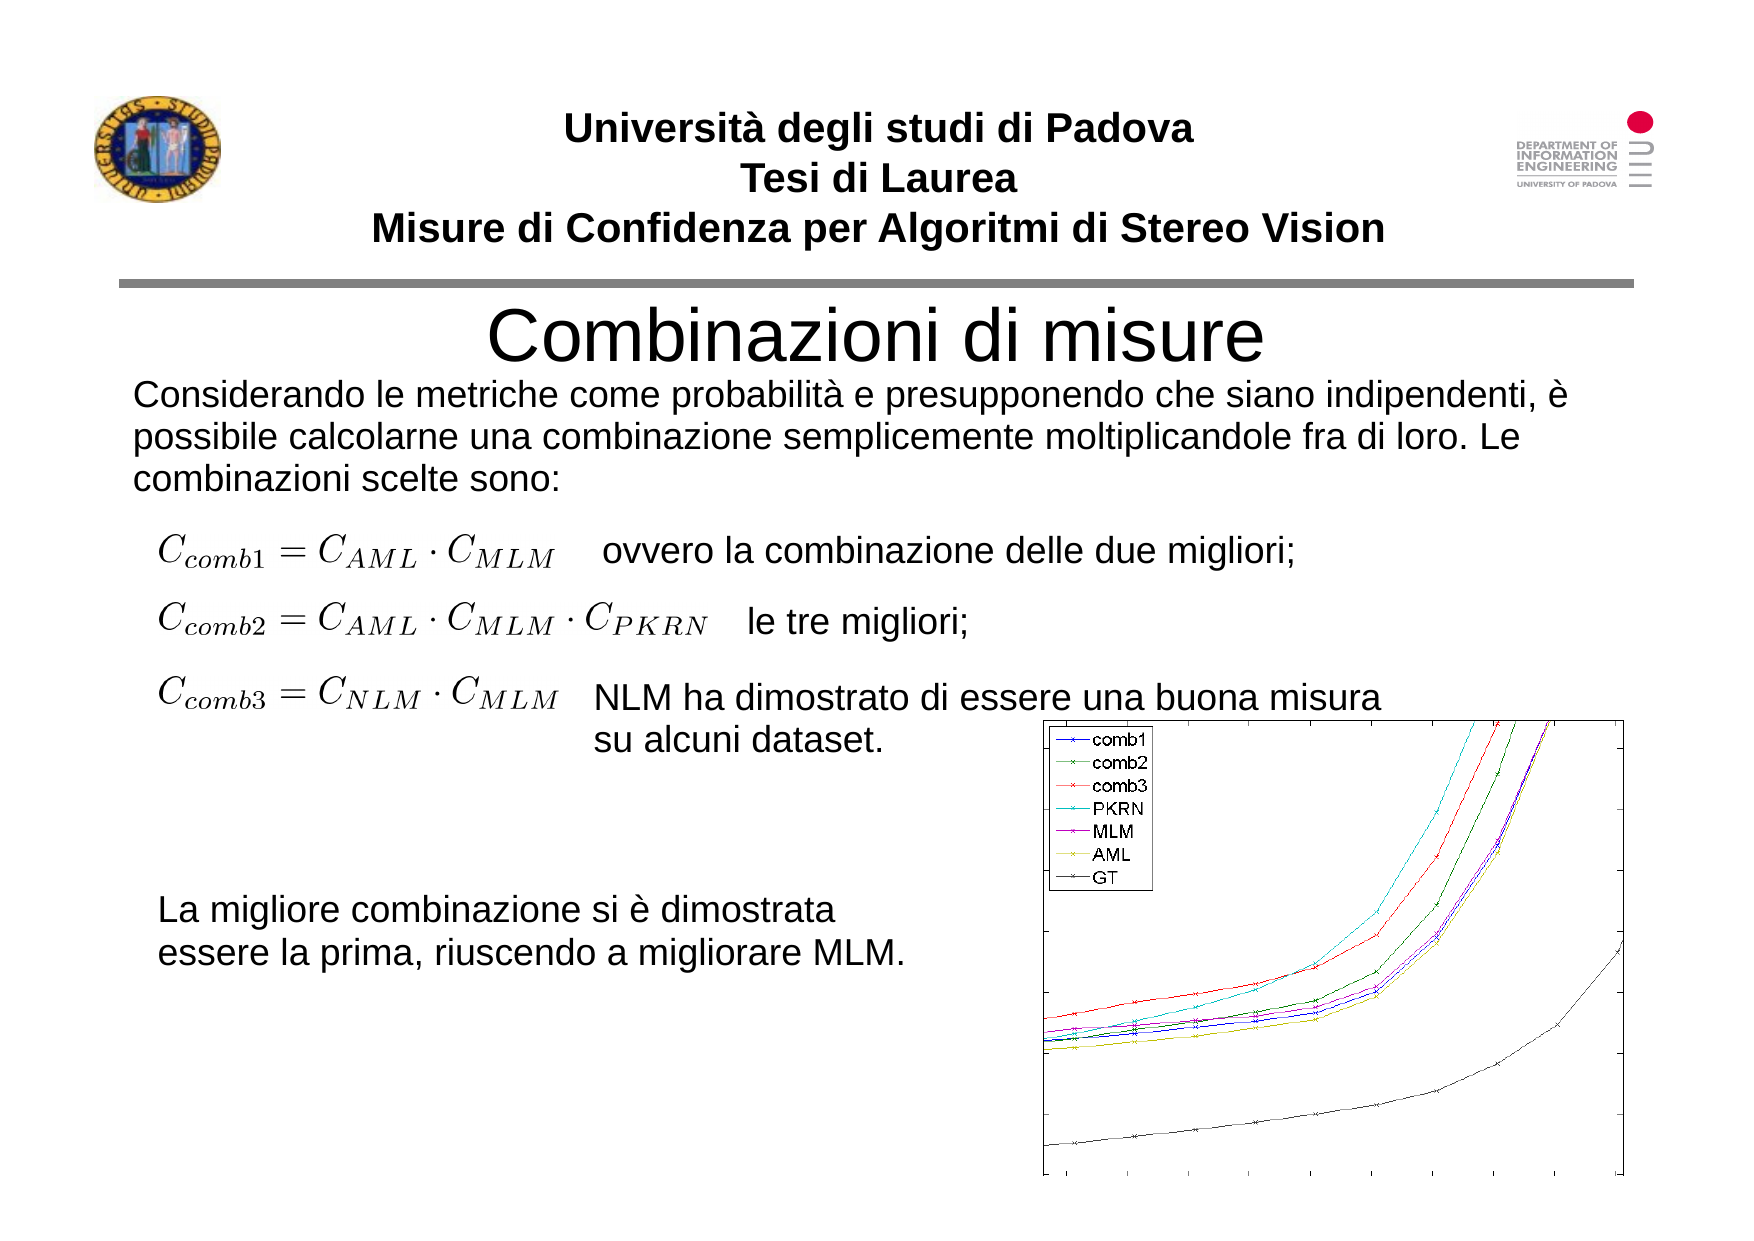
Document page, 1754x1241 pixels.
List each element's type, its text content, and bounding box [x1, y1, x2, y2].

picture [159, 534, 555, 568]
text_box Considerando le metriche come probabilità e presupponendo che siano indipendenti, è possibile calcolarne una combinazione semplicemente moltiplicandole fra di loro. Le combinazioni scelte sono: [118, 366, 1630, 507]
text_box Università degli studi di Padova Tesi di Laurea Misure di Confidenza per Algoritmi di Stereo Vision [321, 93, 1402, 259]
picture [94, 96, 221, 203]
text_box La migliore combinazione si è dimostrata essere la prima, riuscendo a migliorare MLM. [142, 881, 922, 981]
title Combinazioni di misure [202, 292, 1552, 366]
text_box le tre migliori; [732, 592, 985, 650]
picture [1517, 111, 1654, 187]
picture [1039, 715, 1636, 1176]
text_box ovvero la combinazione delle due migliori; [587, 521, 1312, 579]
picture [159, 602, 708, 636]
picture [159, 676, 559, 709]
text_box NLM ha dimostrato di essere una buona misura su alcuni dataset. [578, 668, 1408, 768]
